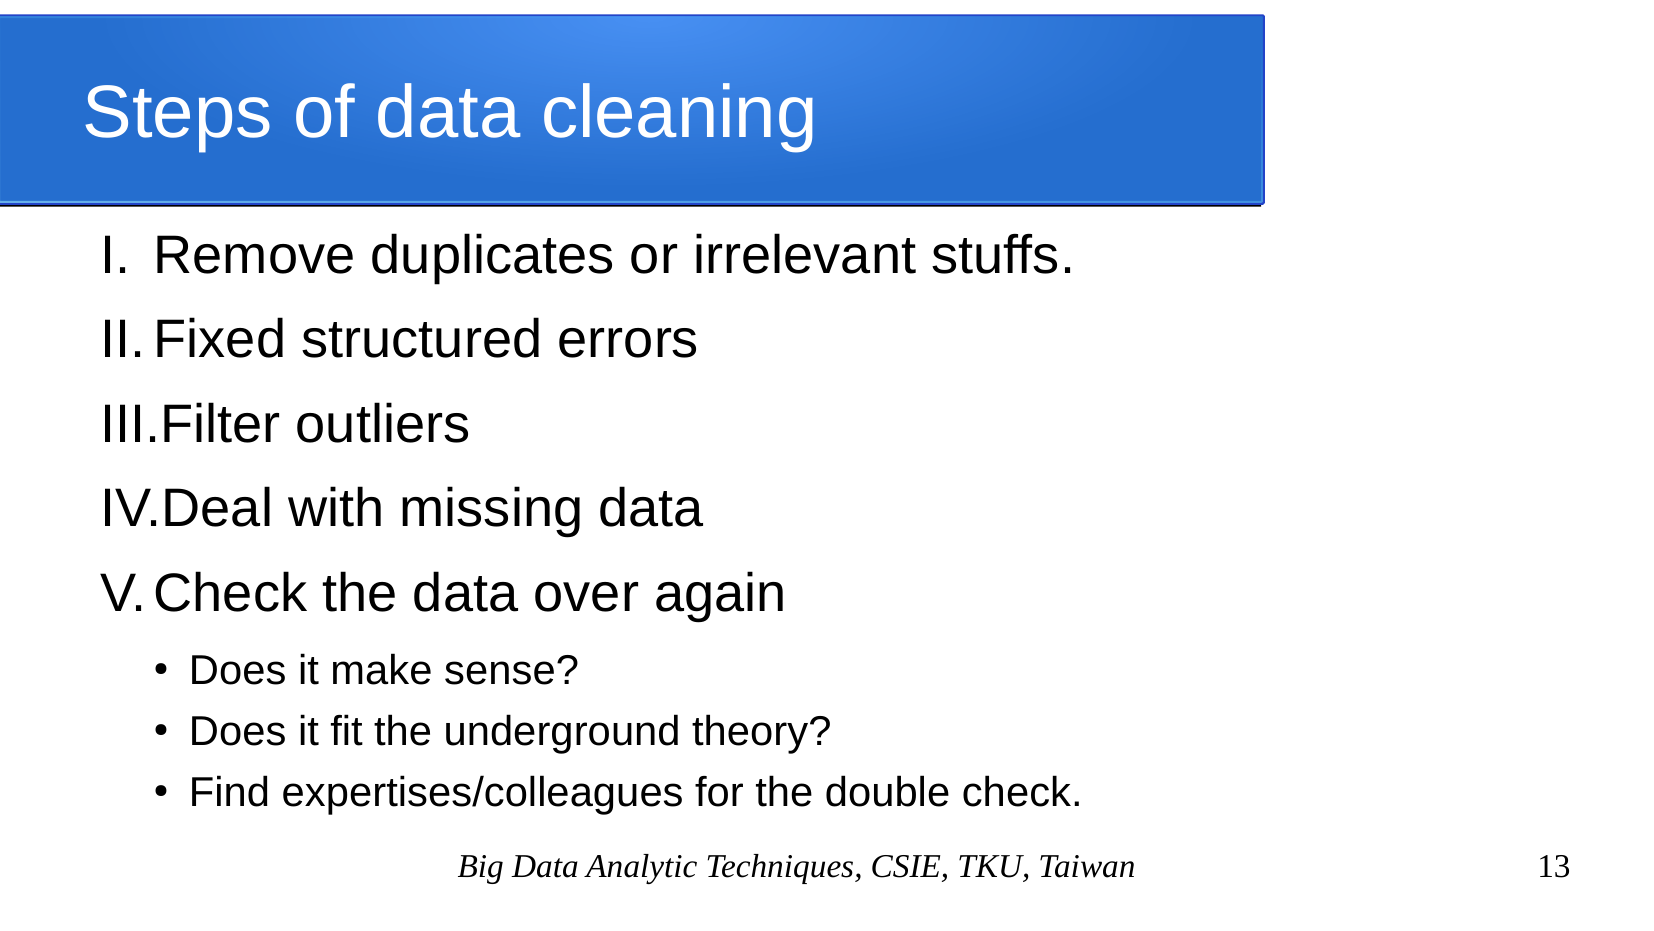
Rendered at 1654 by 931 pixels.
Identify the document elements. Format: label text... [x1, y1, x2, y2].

list Remove duplicates or irrelevant stuffs. Fixed structured errors Filter outliers Deal with missing data Check the data over again Does it make sense? Does it fit the underground theory? Find expertises/colleagues for the double check. [82, 224, 1571, 839]
title Steps of data cleaning [82, 35, 1235, 189]
